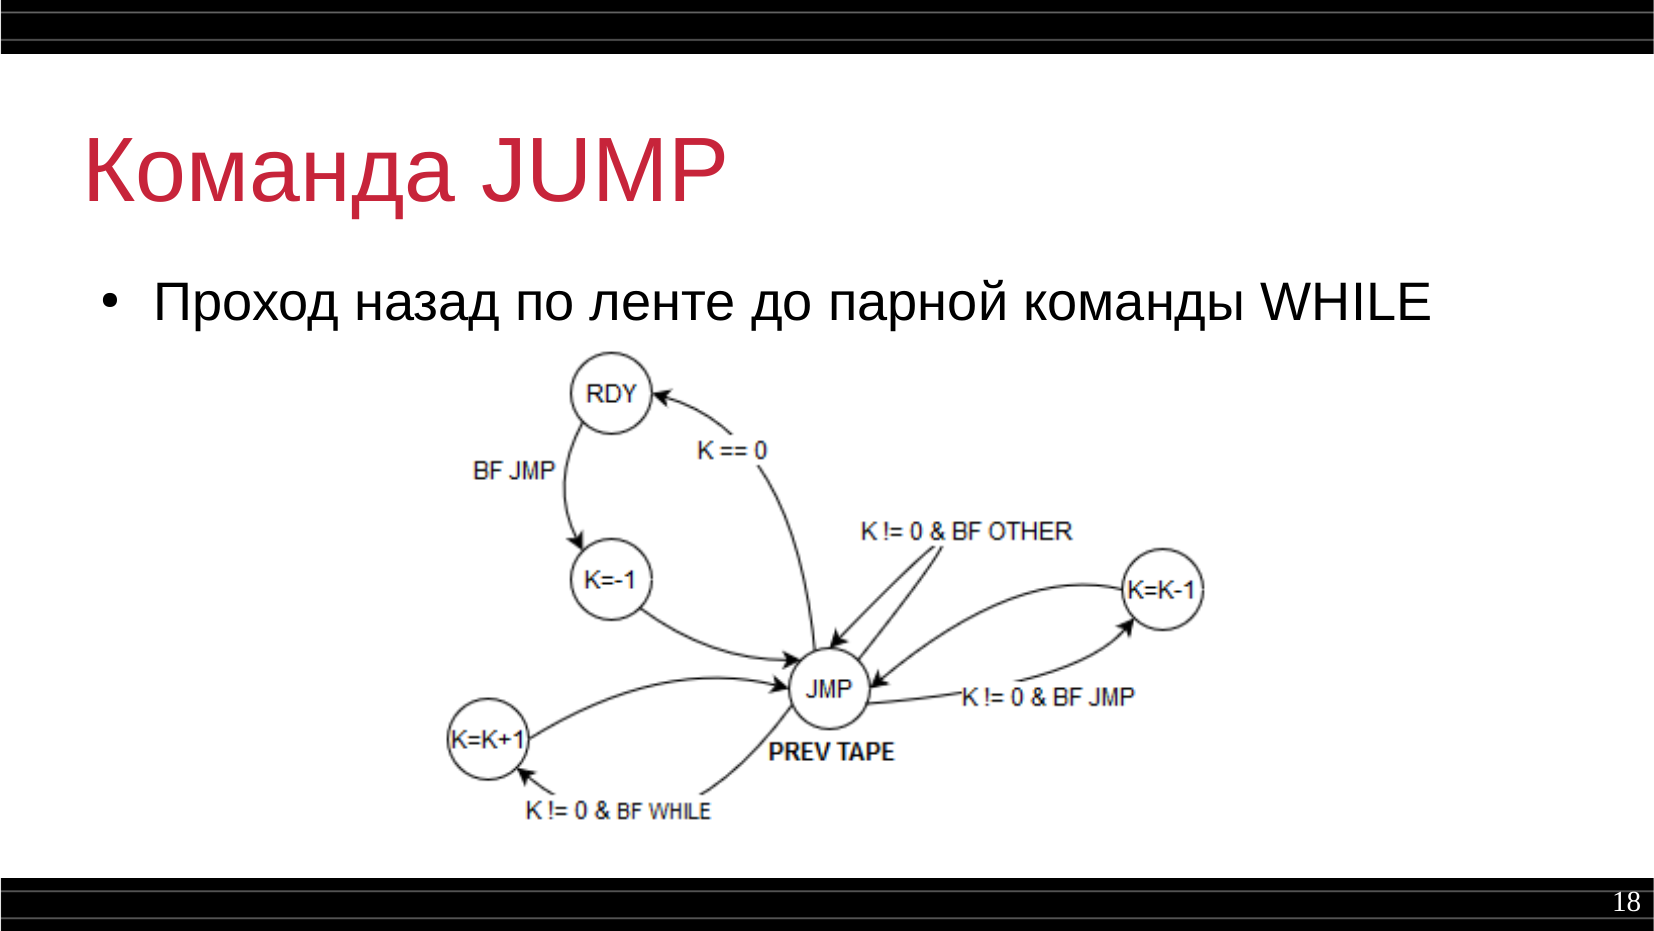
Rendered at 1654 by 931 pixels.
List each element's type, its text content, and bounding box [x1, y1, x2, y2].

picture [413, 758, 1241, 856]
title Команда JUMP [82, 92, 1571, 248]
picture [0, 0, 1654, 54]
picture [0, 878, 1654, 931]
list Проход назад по ленте до парной команды WHILE [82, 271, 1571, 758]
